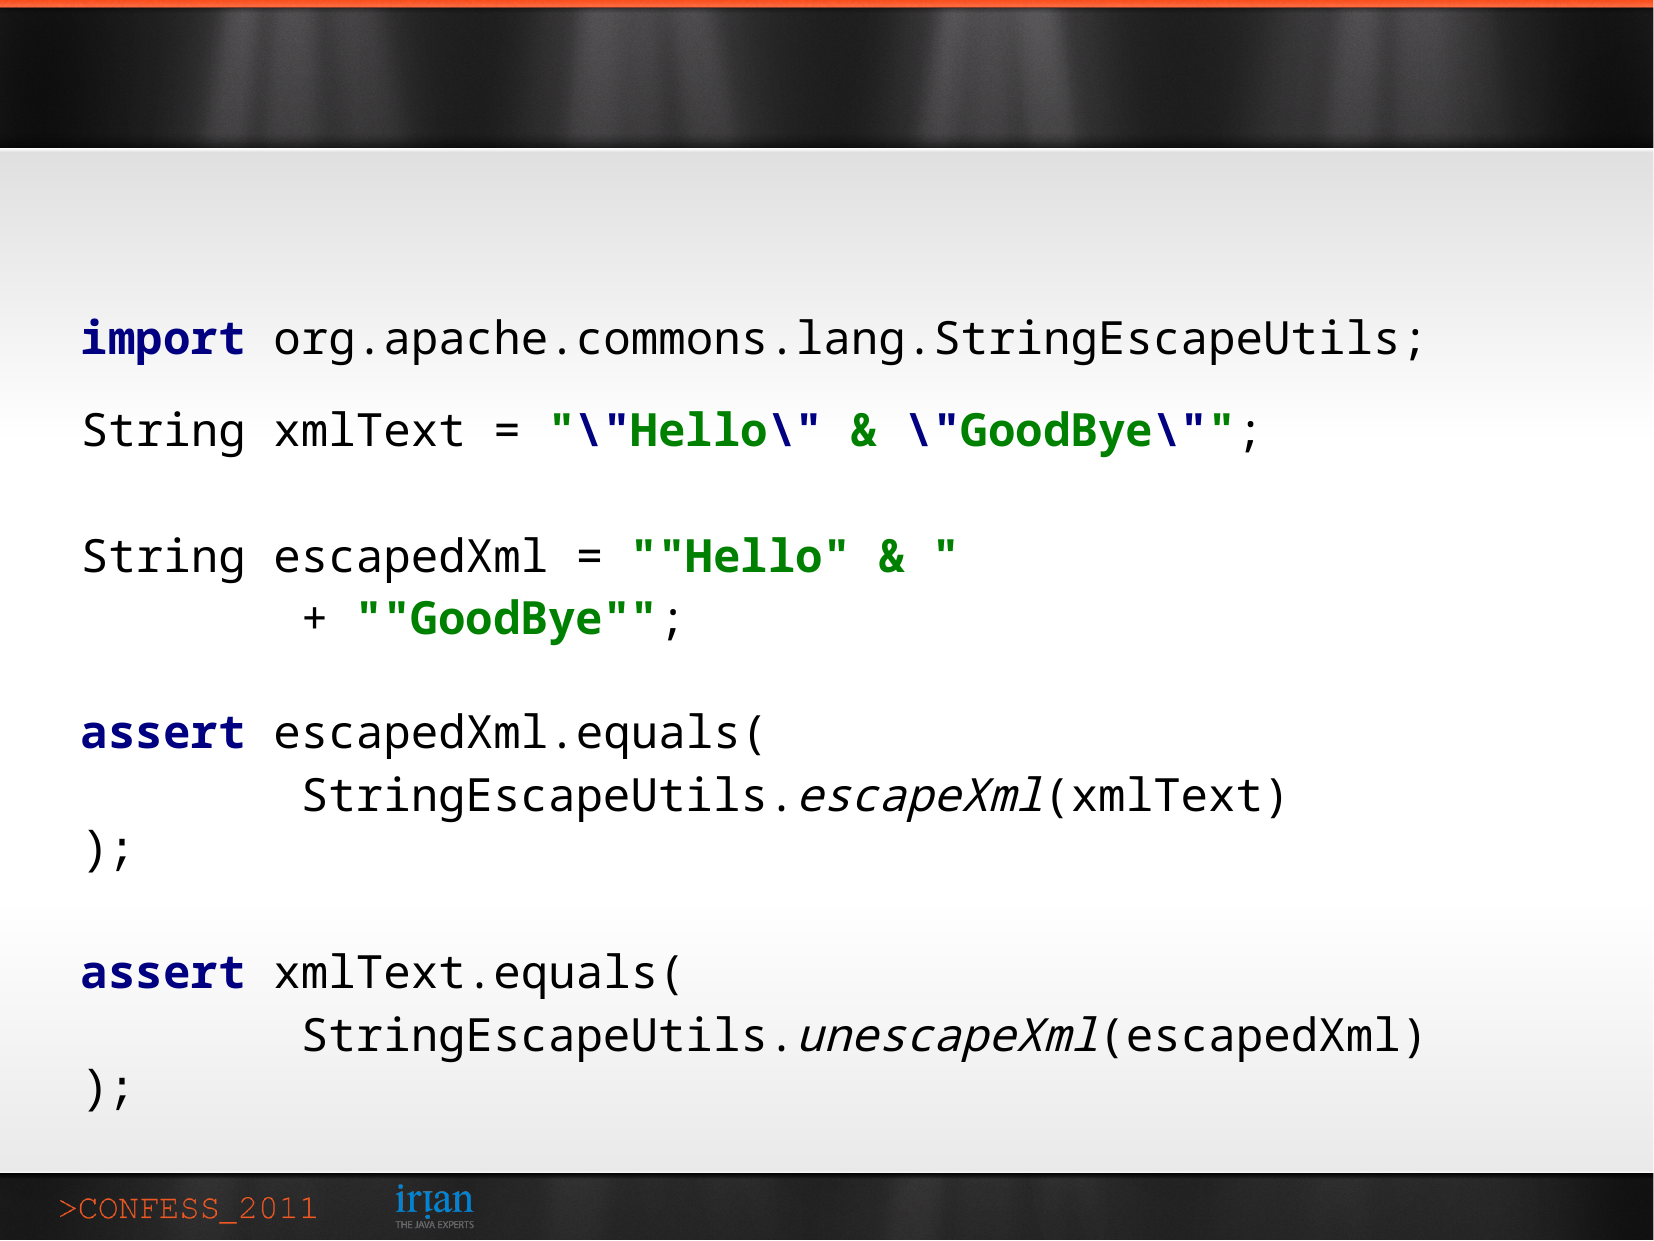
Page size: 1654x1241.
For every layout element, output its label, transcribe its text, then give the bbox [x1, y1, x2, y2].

picture [0, 0, 1654, 1240]
subtitle import org.apache.commons.lang.StringEscapeUtils; String xmlText = "\"Hello\" & \"GoodBye\""; String escapedXml = ""Hello" & " + ""GoodBye""; assert escapedXml.equals( StringEscapeUtils.escapeXml(xmlText) ); assert xmlText.equals( StringEscapeUtils.unescapeXml(escapedXml) ); [80, 305, 1654, 1125]
